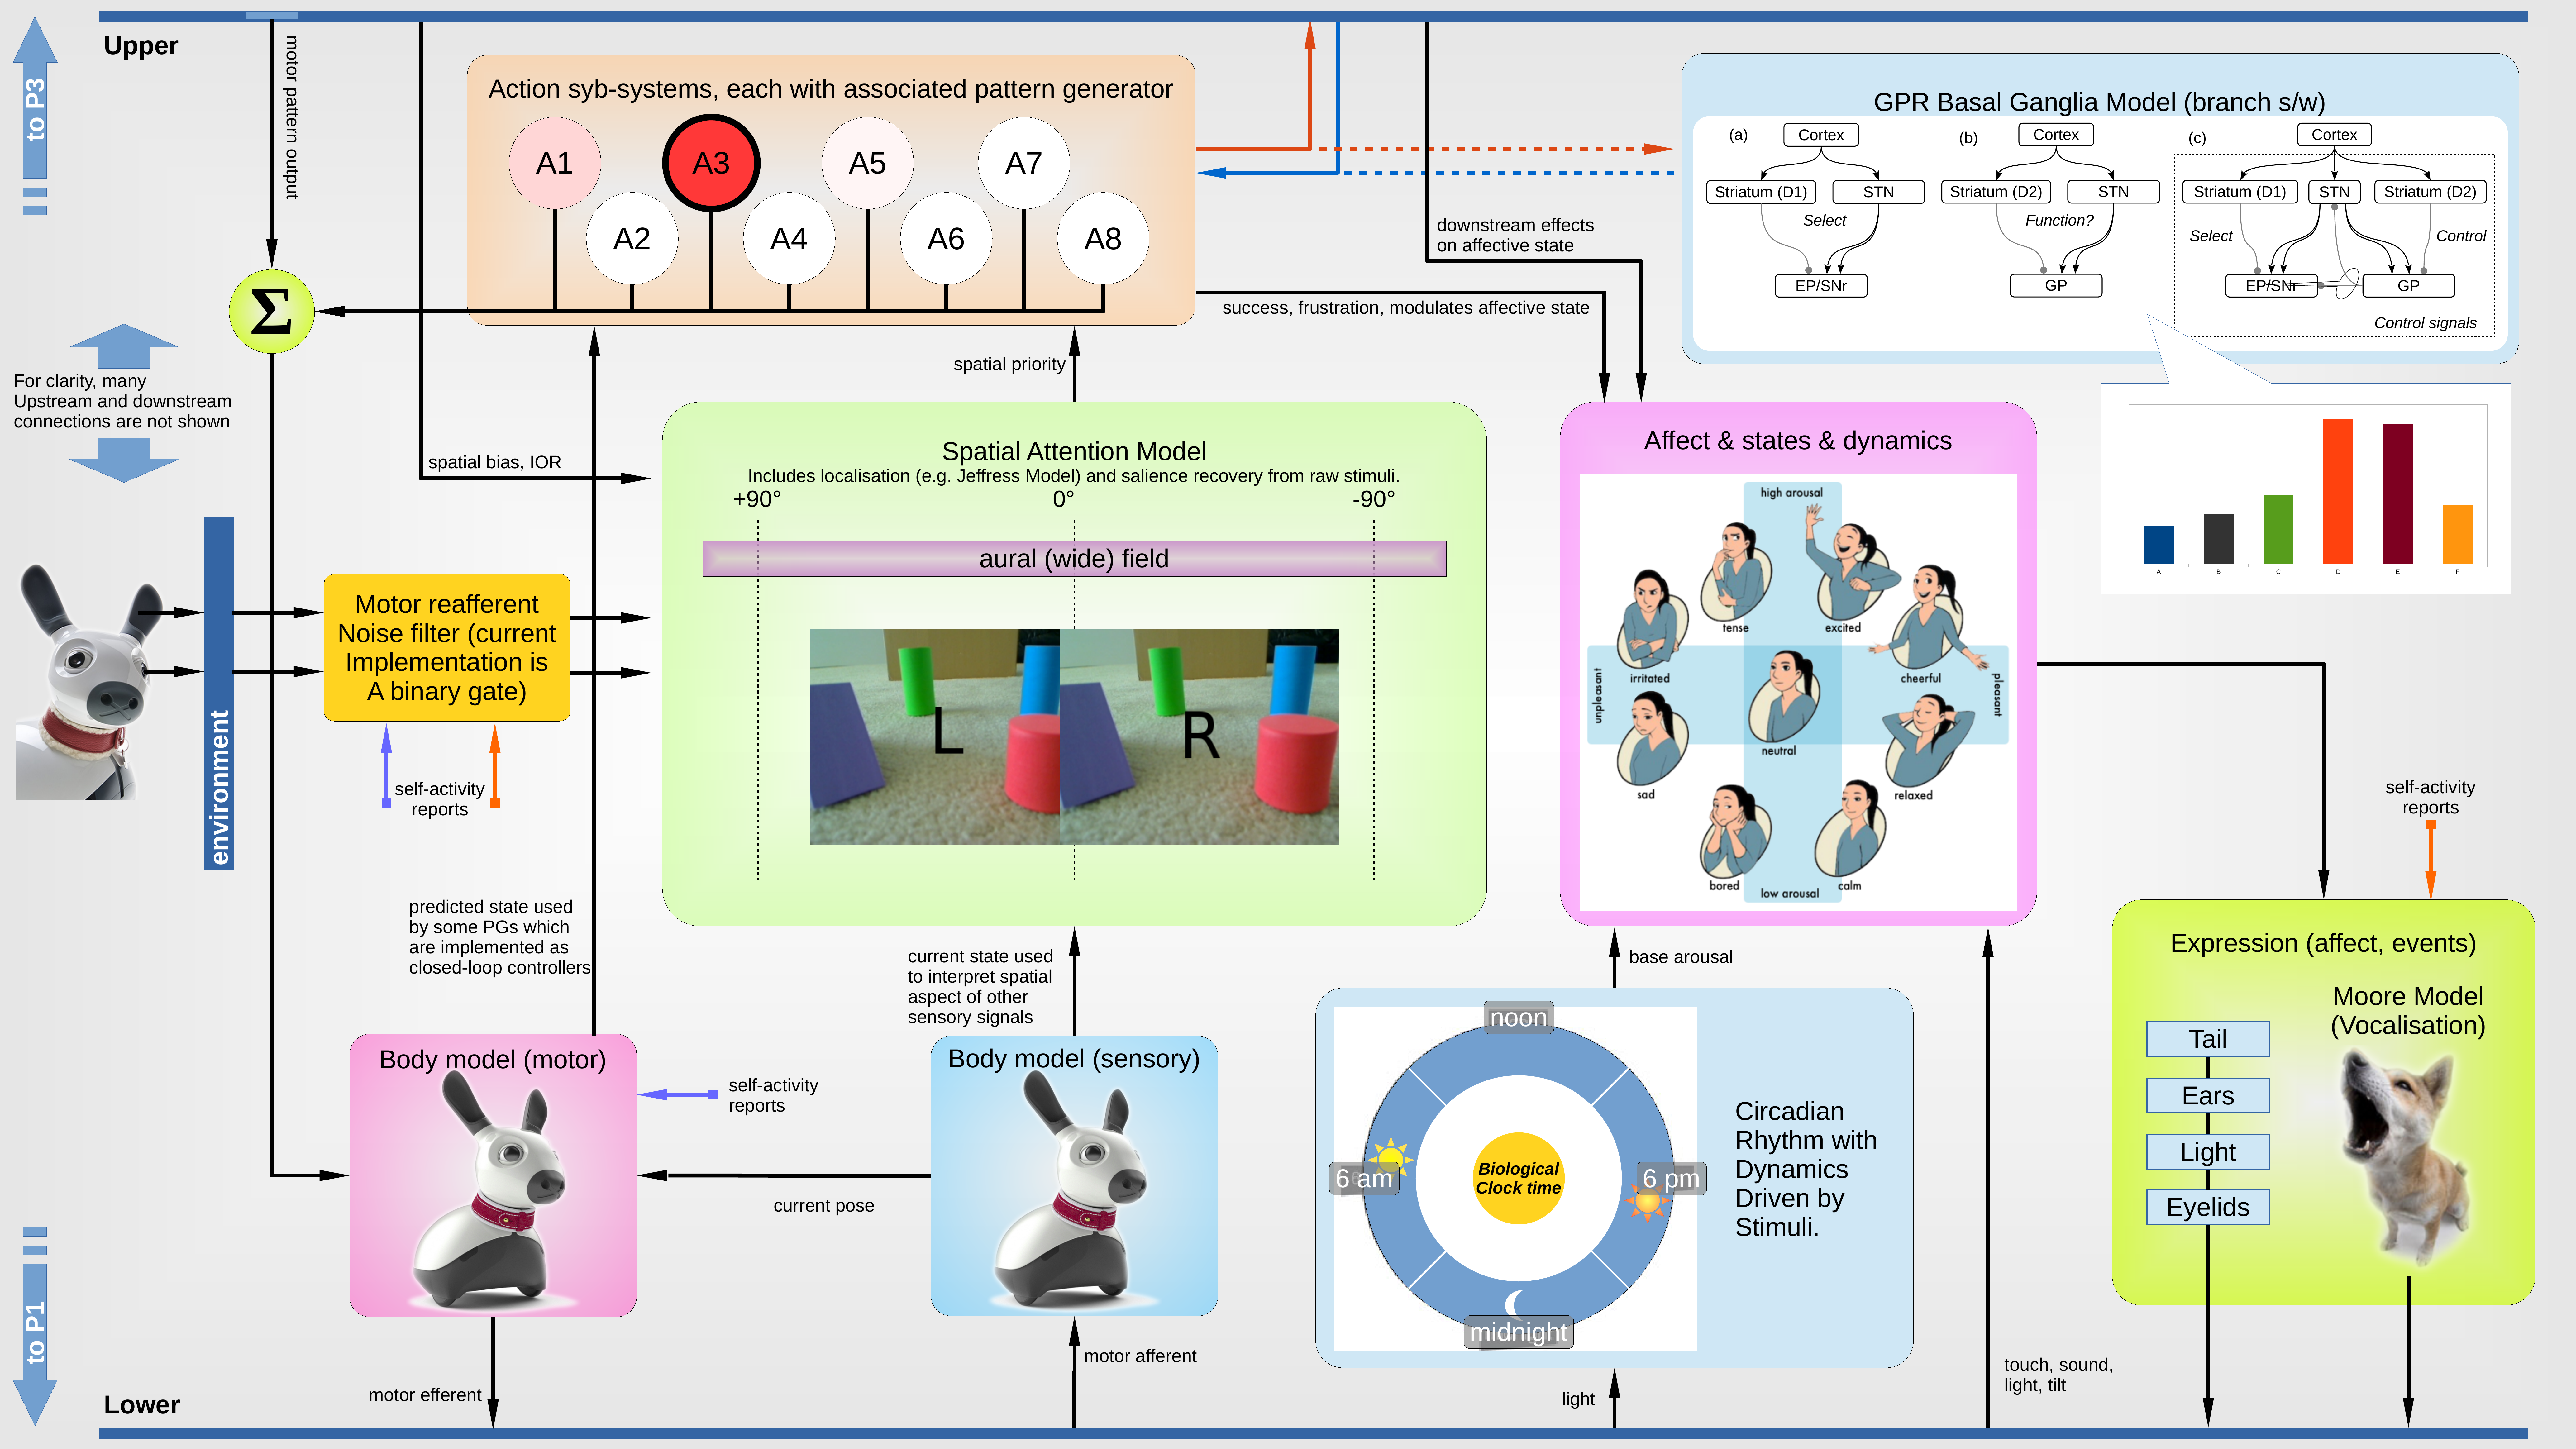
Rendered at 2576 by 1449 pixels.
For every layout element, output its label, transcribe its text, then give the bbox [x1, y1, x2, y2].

text_box aural (wide) field [703, 541, 1447, 577]
text_box Striatum (D1) [2182, 180, 2298, 203]
text_box EP/SNr [2295, 283, 2318, 286]
text_box Body model (sensory) [1027, 1055, 1032, 1065]
picture [2330, 1050, 2487, 1277]
text_box Body model (sensory) [1039, 1055, 1047, 1065]
text_box current state used to interpret spatial aspect of other sensory signals [903, 944, 1062, 1030]
picture [1580, 474, 2017, 911]
text_box STN [2068, 180, 2160, 203]
text_box predicted state used by some PGs which are implemented as closed-loop controllers [405, 894, 604, 980]
text_box Body model (motor) [457, 1056, 463, 1065]
text_box Control signals [2380, 311, 2472, 334]
picture [16, 559, 168, 800]
text_box self-activity reports [2381, 775, 2481, 820]
text_box motor pattern output [280, 31, 306, 204]
text_box Ears [2147, 1078, 2270, 1113]
text_box Body model (motor) [350, 1034, 637, 1317]
text_box GPR Basal Ganglia Model (branch s/w) [1682, 53, 2519, 364]
text_box success, frustration, modulates affective state [1218, 295, 1596, 320]
text_box motor efferent [364, 1382, 489, 1408]
text_box to P3 [23, 206, 47, 215]
text_box Cortex [1784, 123, 1859, 146]
text_box spatial bias, IOR [424, 450, 570, 475]
text_box 6 pm [1637, 1162, 1707, 1195]
text_box Σ [229, 269, 315, 354]
text_box Upper [99, 11, 2528, 22]
text_box Lower [99, 1428, 2528, 1439]
text_box Body model (motor) [578, 1056, 586, 1067]
text_box midnight [1464, 1315, 1574, 1349]
text_box Body model (motor) [449, 1056, 455, 1065]
text_box Body model (sensory) [983, 1055, 990, 1066]
text_box noon [1484, 1001, 1554, 1034]
text_box Body model (motor) [400, 1056, 407, 1067]
text_box self-activity reports [724, 1072, 824, 1118]
text_box Striatum (D1) [1707, 180, 1816, 204]
text_box Biological Clock time [1473, 1132, 1565, 1224]
text_box to P3 [13, 17, 58, 179]
text_box Striatum (D2) [1942, 180, 2051, 203]
text_box Action syb-systems, each with associated pattern generator [467, 55, 1195, 326]
text_box (b) [1923, 126, 2015, 150]
text_box A1 [509, 117, 601, 209]
picture [987, 1065, 1162, 1316]
text_box Striatum (D2) [2375, 180, 2487, 203]
text_box touch, sound, light, tilt [2000, 1352, 2125, 1398]
text_box Circadian Rhythm with Dynamics Driven by Stimuli. [1730, 1094, 1904, 1285]
text_box spatial priority [949, 351, 1086, 379]
text_box Body model (motor) [557, 1056, 564, 1065]
text_box Eyelids [2147, 1189, 2270, 1225]
picture [810, 629, 1339, 845]
text_box Body model (sensory) [931, 1036, 1218, 1316]
text_box Body model (motor) [470, 1056, 478, 1065]
text_box to P1 [13, 1264, 58, 1426]
text_box GP [2010, 274, 2102, 297]
text_box STN [2309, 180, 2360, 203]
text_box environment [204, 517, 234, 870]
text_box Cortex [2298, 123, 2372, 146]
text_box (a) [1693, 123, 1785, 146]
text_box downstream effects on affective state [1432, 212, 1616, 258]
text_box self-activity reports [390, 776, 490, 822]
text_box Body model (sensory) [1159, 1055, 1166, 1066]
text_box Body model (motor) [544, 1056, 550, 1065]
text_box Spatial Attention Model Includes localisation (e.g. Jeffress Model) and salience recovery from raw stimuli. +90° 0° -90° [662, 402, 1487, 926]
text_box GP [2363, 274, 2455, 297]
text_box Control [2427, 224, 2496, 247]
text_box motor afferent [1079, 1343, 1203, 1369]
text_box base arousal [1624, 944, 1739, 969]
text_box Moore Model (Vocalisation) [2308, 980, 2509, 1050]
text_box A5 [822, 117, 914, 209]
picture [1554, 1007, 1697, 1162]
text_box current pose [769, 1193, 881, 1218]
text_box Expression (affect, events) [2112, 899, 2535, 1305]
text_box Body model (sensory) [1054, 1055, 1061, 1065]
text_box Body model (sensory) [1132, 1055, 1139, 1065]
text_box Cortex [2019, 123, 2094, 146]
text_box light [1557, 1386, 1603, 1411]
text_box (c) [2151, 126, 2244, 150]
text_box Function? [2014, 208, 2106, 232]
text_box Select [1779, 209, 1871, 232]
text_box For clarity, many Upstream and downstream connections are not shown [9, 368, 239, 436]
text_box EP/SNr [2225, 274, 2318, 297]
picture [1334, 1007, 1484, 1162]
text_box Body model (motor) [485, 1056, 492, 1065]
text_box Select [2177, 225, 2246, 248]
text_box 6 am [1329, 1162, 1400, 1195]
text_box Body model (motor) [536, 1056, 541, 1065]
text_box Tail [2147, 1021, 2270, 1057]
text_box STN [1833, 180, 1925, 204]
text_box A3 [665, 117, 758, 209]
text_box to P1 [23, 1227, 47, 1237]
picture [1334, 1195, 1697, 1351]
text_box Body model (sensory) [1018, 1055, 1024, 1065]
text_box EP/SNr [1775, 274, 1868, 297]
picture [406, 1065, 581, 1317]
text_box Body model (motor) [414, 1056, 421, 1065]
text_box to P3 [23, 188, 47, 197]
chart [2121, 401, 2495, 579]
text_box [0, 0, 2576, 1449]
text_box Light [2147, 1134, 2270, 1170]
text_box GPR Basal Ganglia Model (branch s/w) [2062, 99, 2068, 109]
text_box Affect & states & dynamics [1594, 407, 2003, 474]
text_box to P1 [23, 1246, 47, 1255]
text_box Motor reafferent Noise filter (current Implementation is A binary gate) [324, 574, 570, 722]
